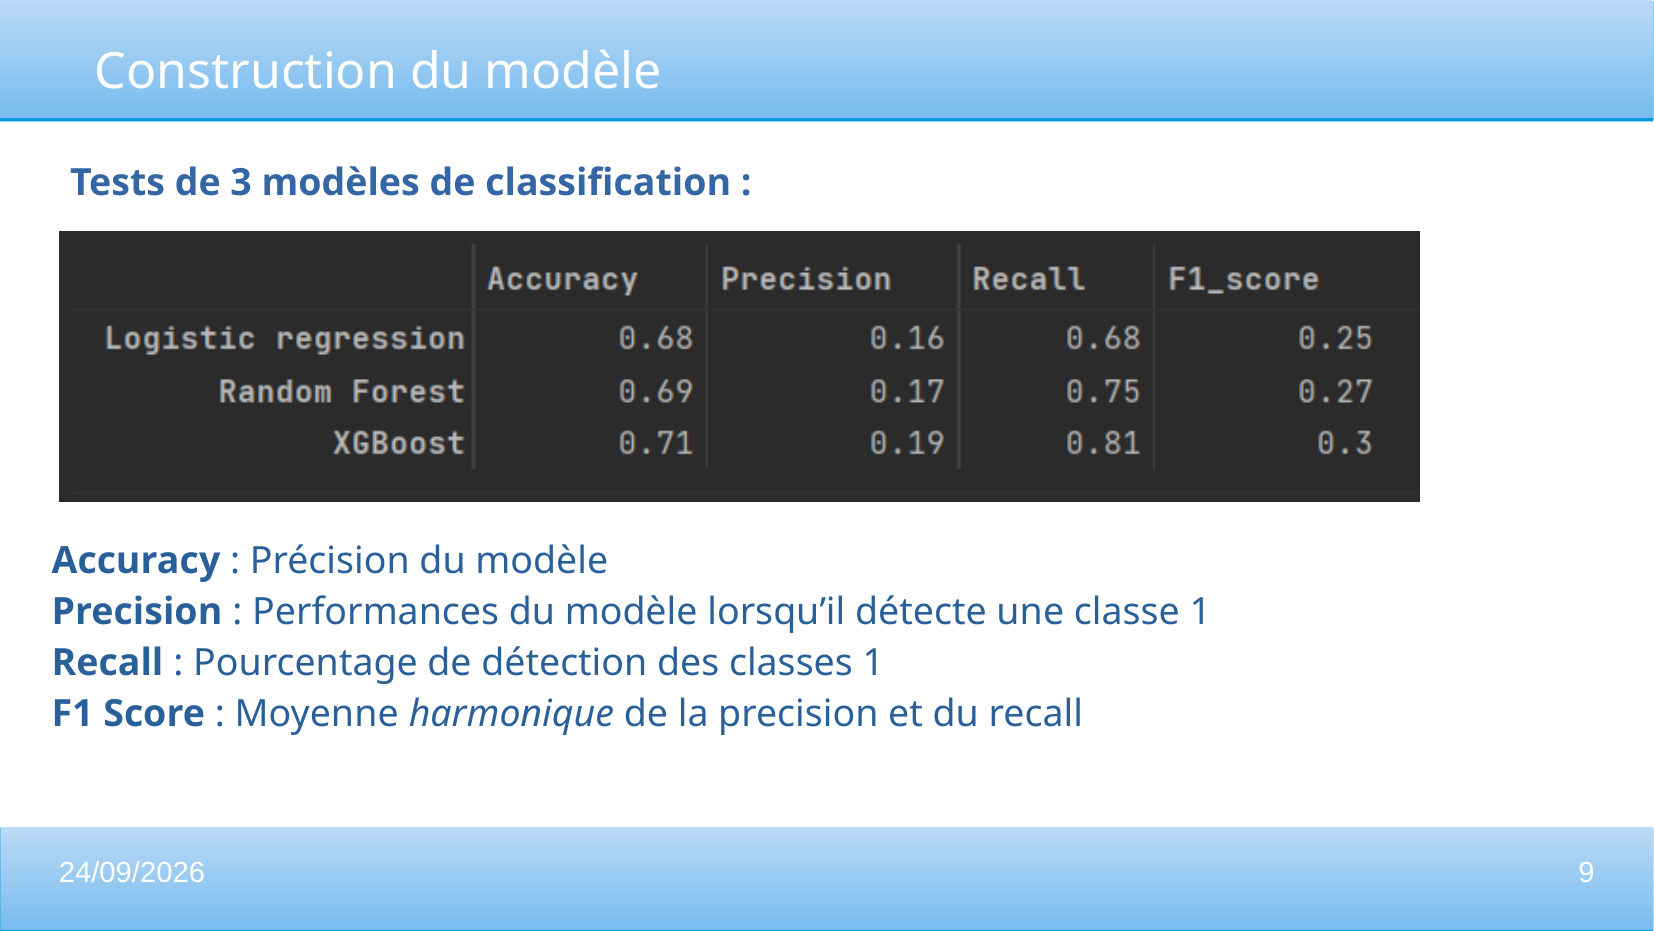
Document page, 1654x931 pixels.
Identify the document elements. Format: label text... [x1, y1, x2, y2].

title Construction du modèle [59, 29, 1595, 108]
picture [59, 231, 1420, 502]
text_box Tests de 3 modèles de classification : [55, 147, 1093, 213]
text_box Accuracy : Précision du modèle Precision : Performances du modèle lorsqu’il détecte une classe 1 Recall : Pourcentage de détection des classes 1 F1 Score : Moyenne harmonique de la precision et du recall [36, 525, 1565, 857]
